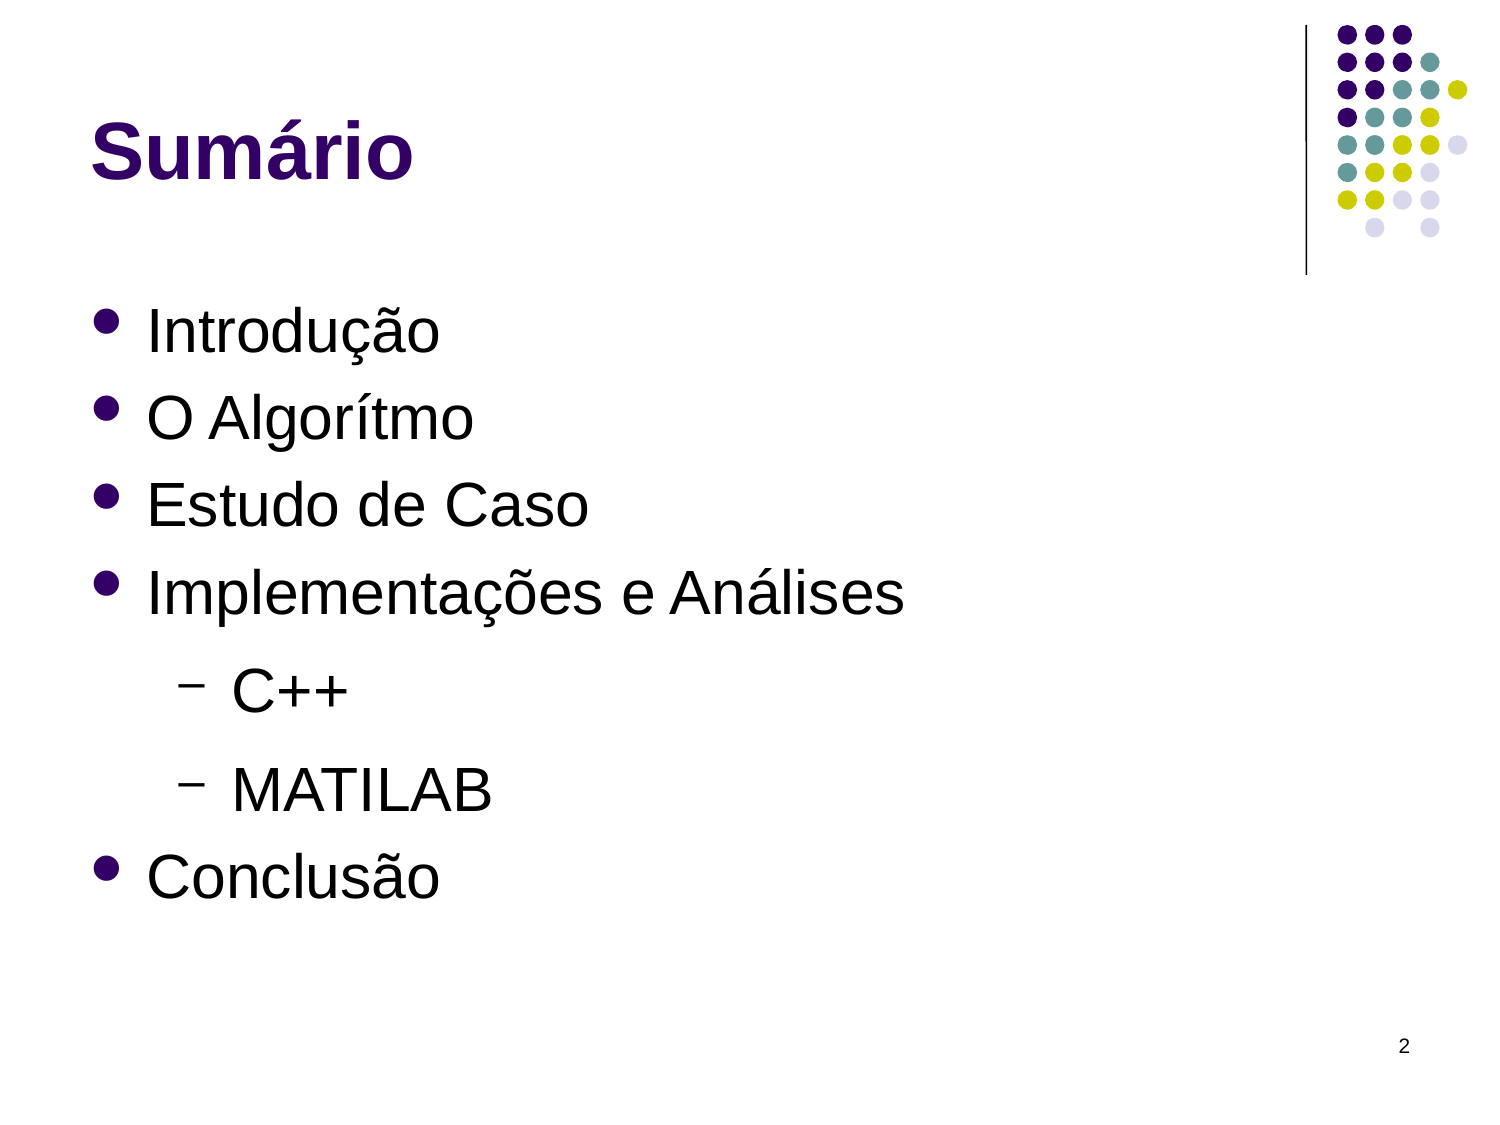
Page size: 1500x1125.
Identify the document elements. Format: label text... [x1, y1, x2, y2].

slide_number <número> [1074, 1025, 1425, 1100]
title Sumário [75, 100, 449, 203]
list Introdução O Algorítmo Estudo de Caso Implementações e Análises C++ MATILAB Conclusão [75, 282, 1425, 1006]
